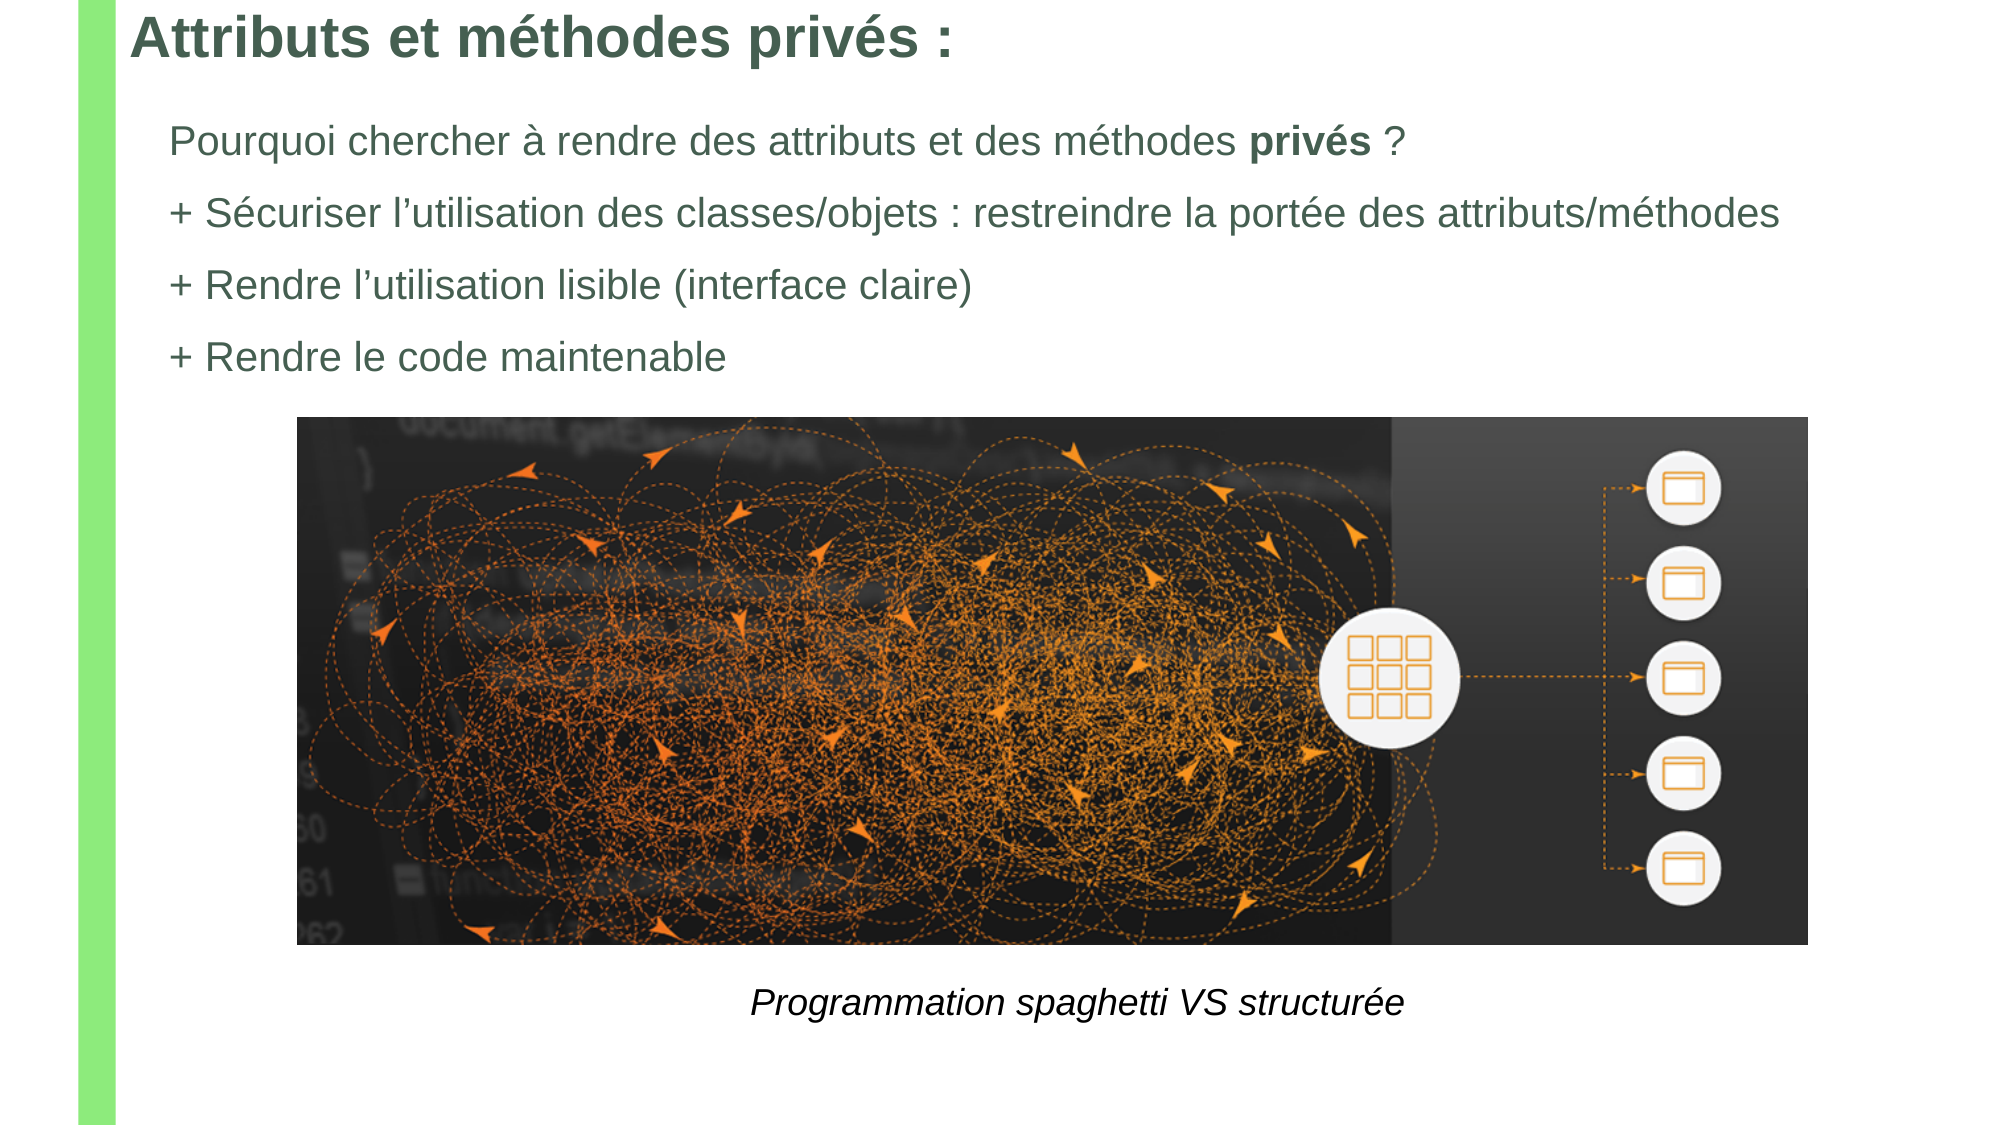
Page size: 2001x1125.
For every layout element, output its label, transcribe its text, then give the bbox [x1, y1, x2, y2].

text_box Attributs et méthodes privés : [114, 0, 2000, 107]
picture [297, 417, 1808, 945]
text_box Programmation spaghetti VS structurée [472, 974, 1684, 1032]
text_box Pourquoi chercher à rendre des attributs et des méthodes privés ? + Sécuriser l’utilisation des classes/objets : restreindre la portée des attributs/méthodes + Rendre l’utilisation lisible (interface claire) + Rendre le code maintenable [154, 110, 2000, 1125]
